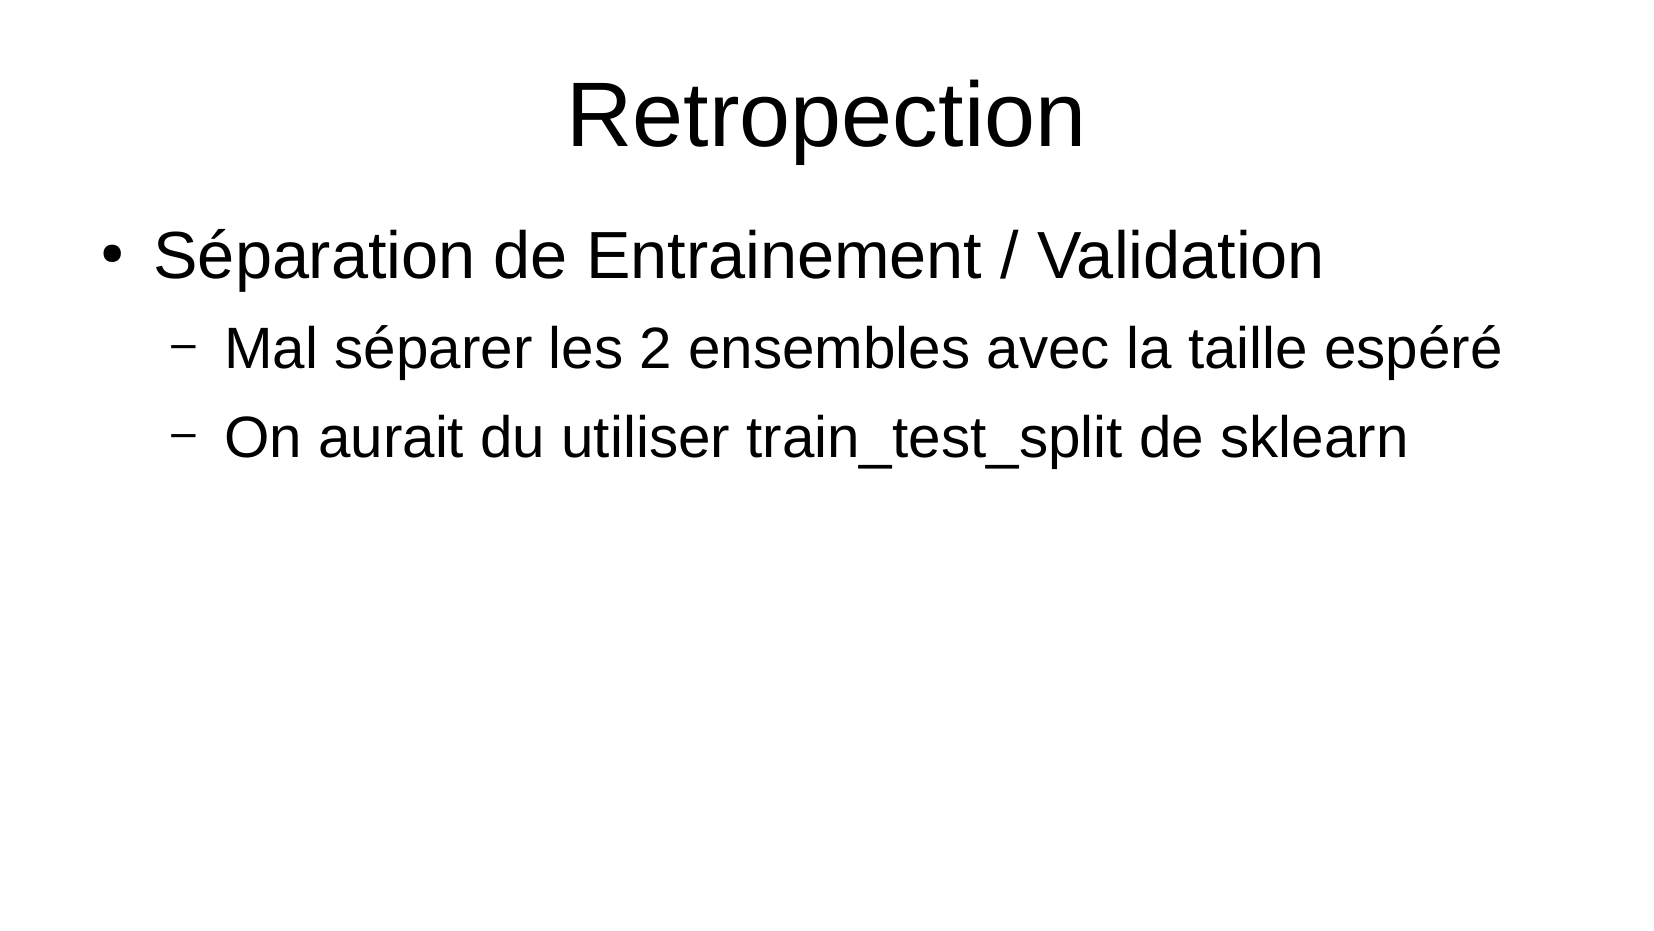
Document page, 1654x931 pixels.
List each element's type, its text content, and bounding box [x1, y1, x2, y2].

title Retropection [82, 37, 1571, 193]
list Séparation de Entrainement / Validation Mal séparer les 2 ensembles avec la taille espéré On aurait du utiliser train_test_split de sklearn [82, 217, 1571, 758]
